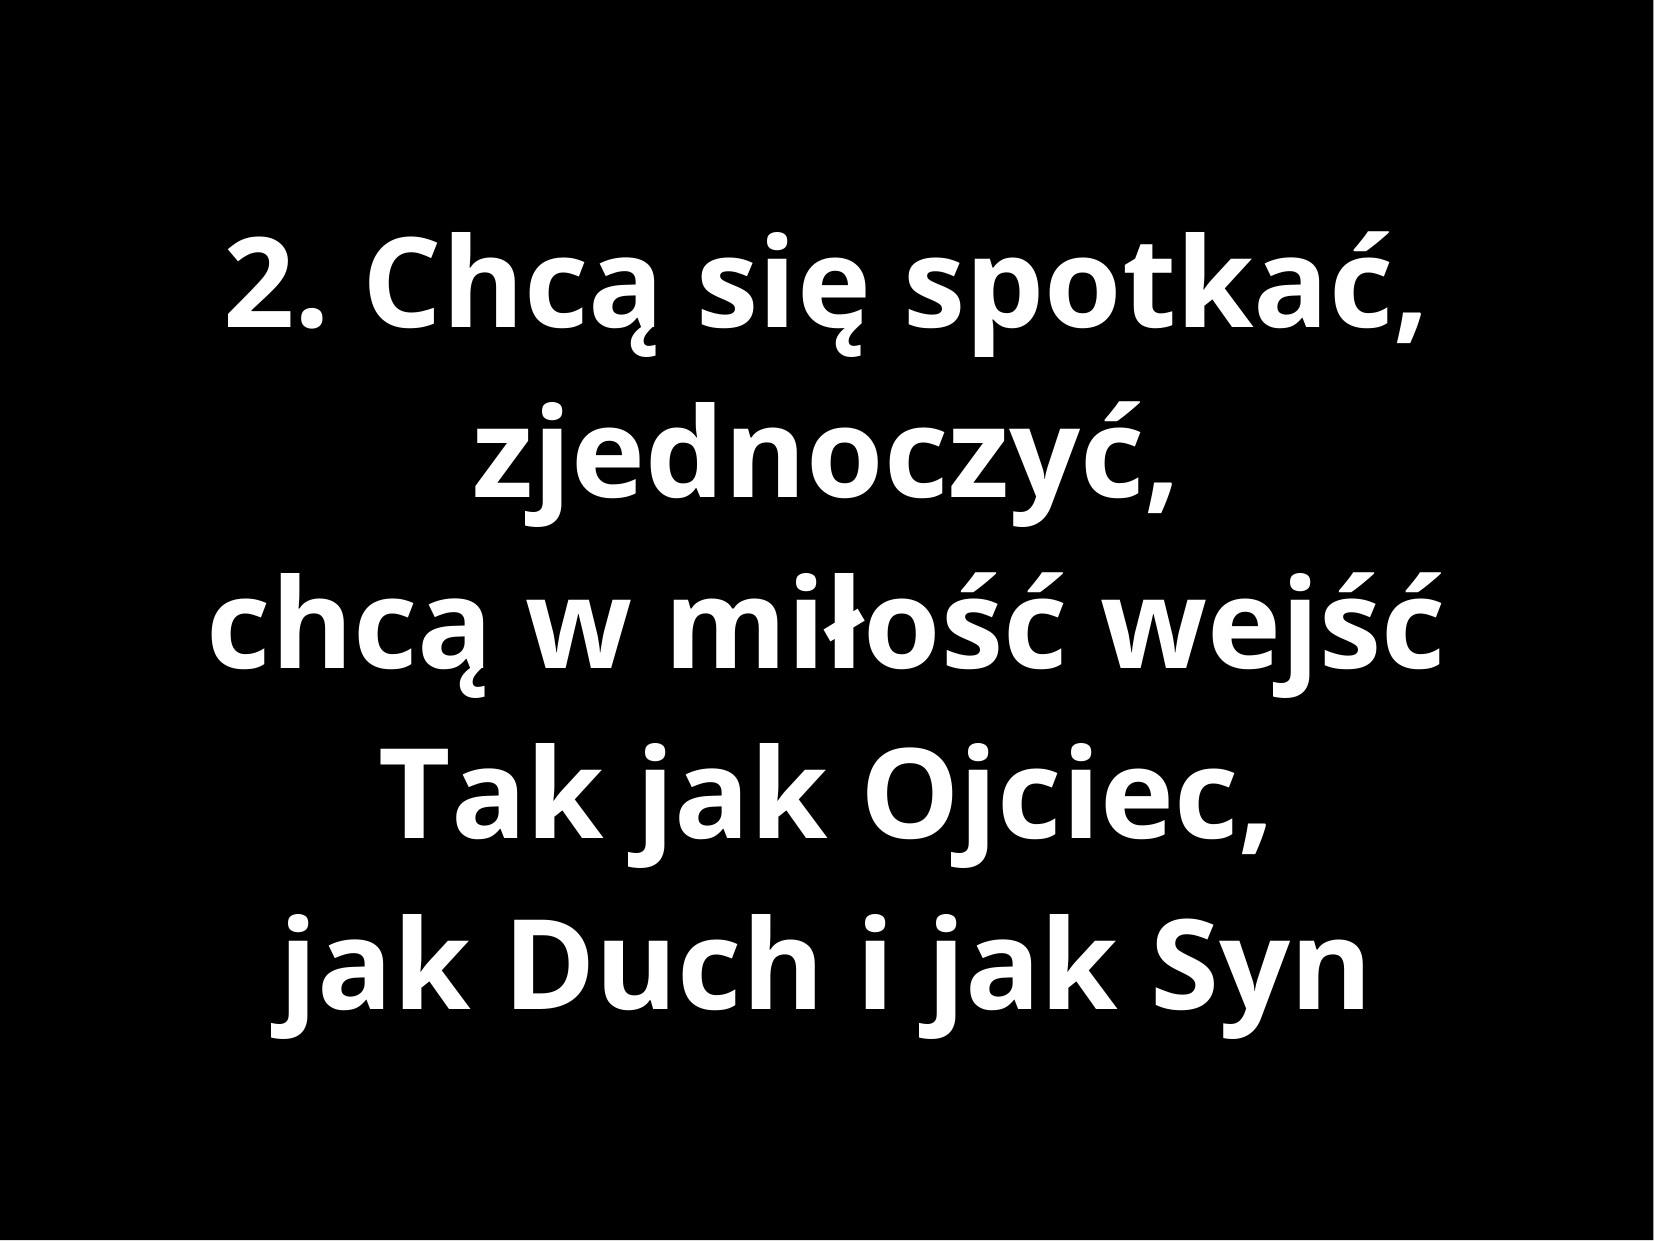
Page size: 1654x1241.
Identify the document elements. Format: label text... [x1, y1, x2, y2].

title 2. Chcą się spotkać, zjednoczyć, chcą w miłość wejść Tak jak Ojciec, jak Duch i jak Syn [0, 0, 1654, 1241]
